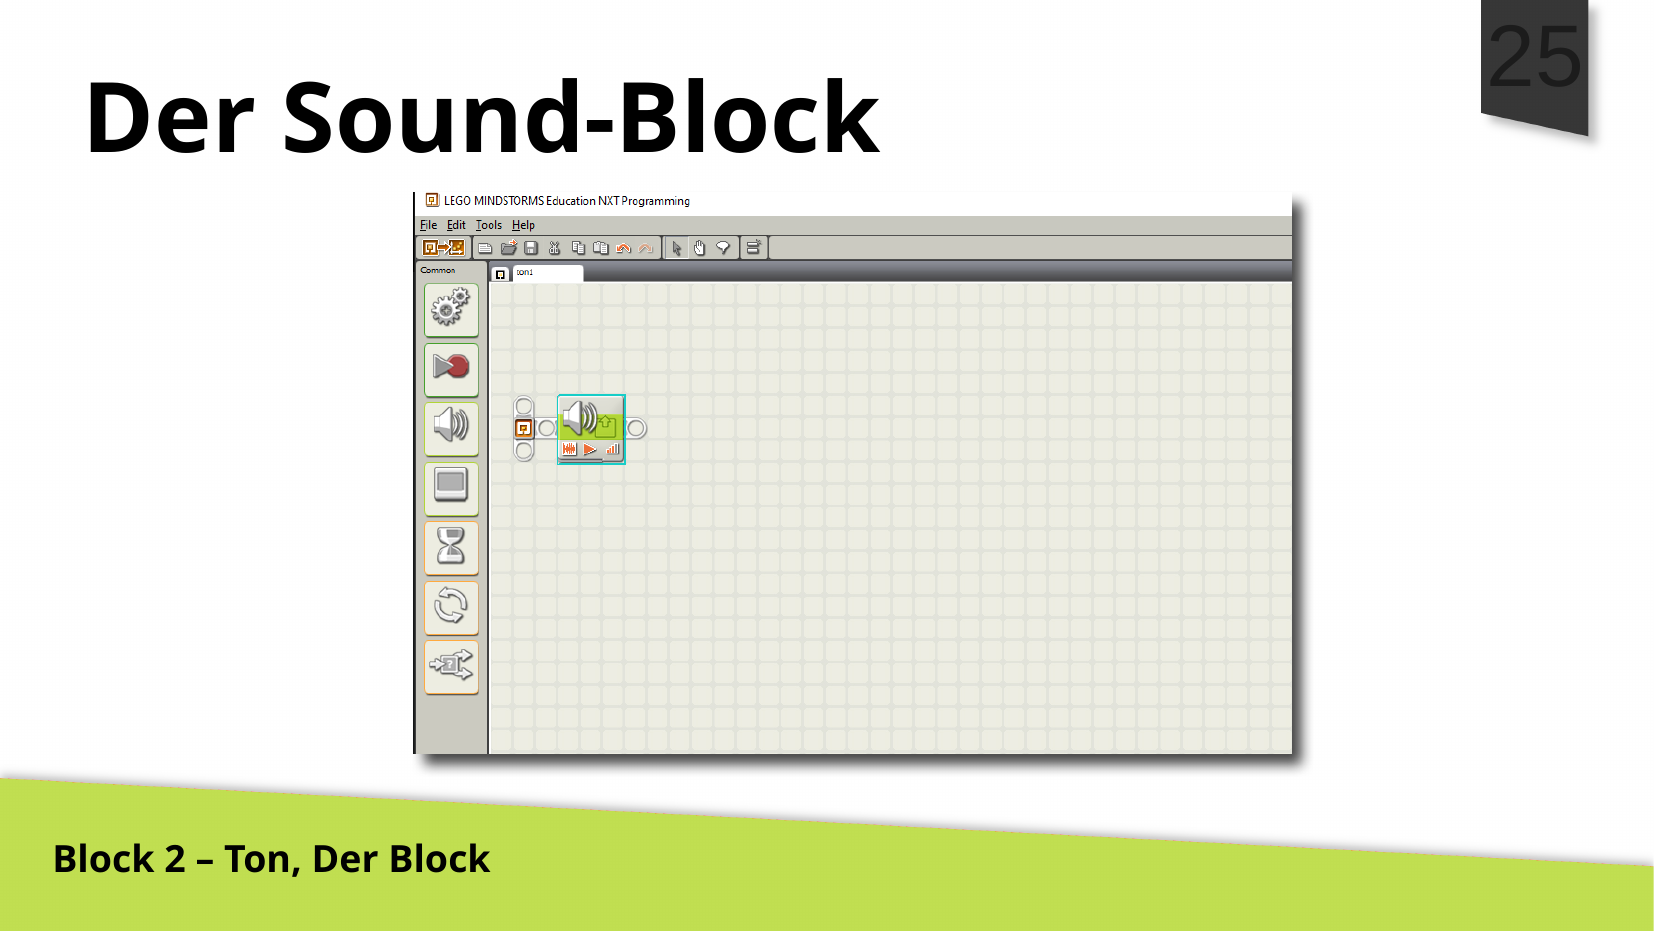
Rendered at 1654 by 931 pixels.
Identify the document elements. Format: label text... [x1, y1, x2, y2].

picture [0, 0, 1654, 931]
text_box <Foliennummer> [923, 0, 1599, 141]
title Der Sound-Block [82, 37, 1418, 193]
text_box Block 2 – Ton, Der Block [37, 825, 863, 901]
